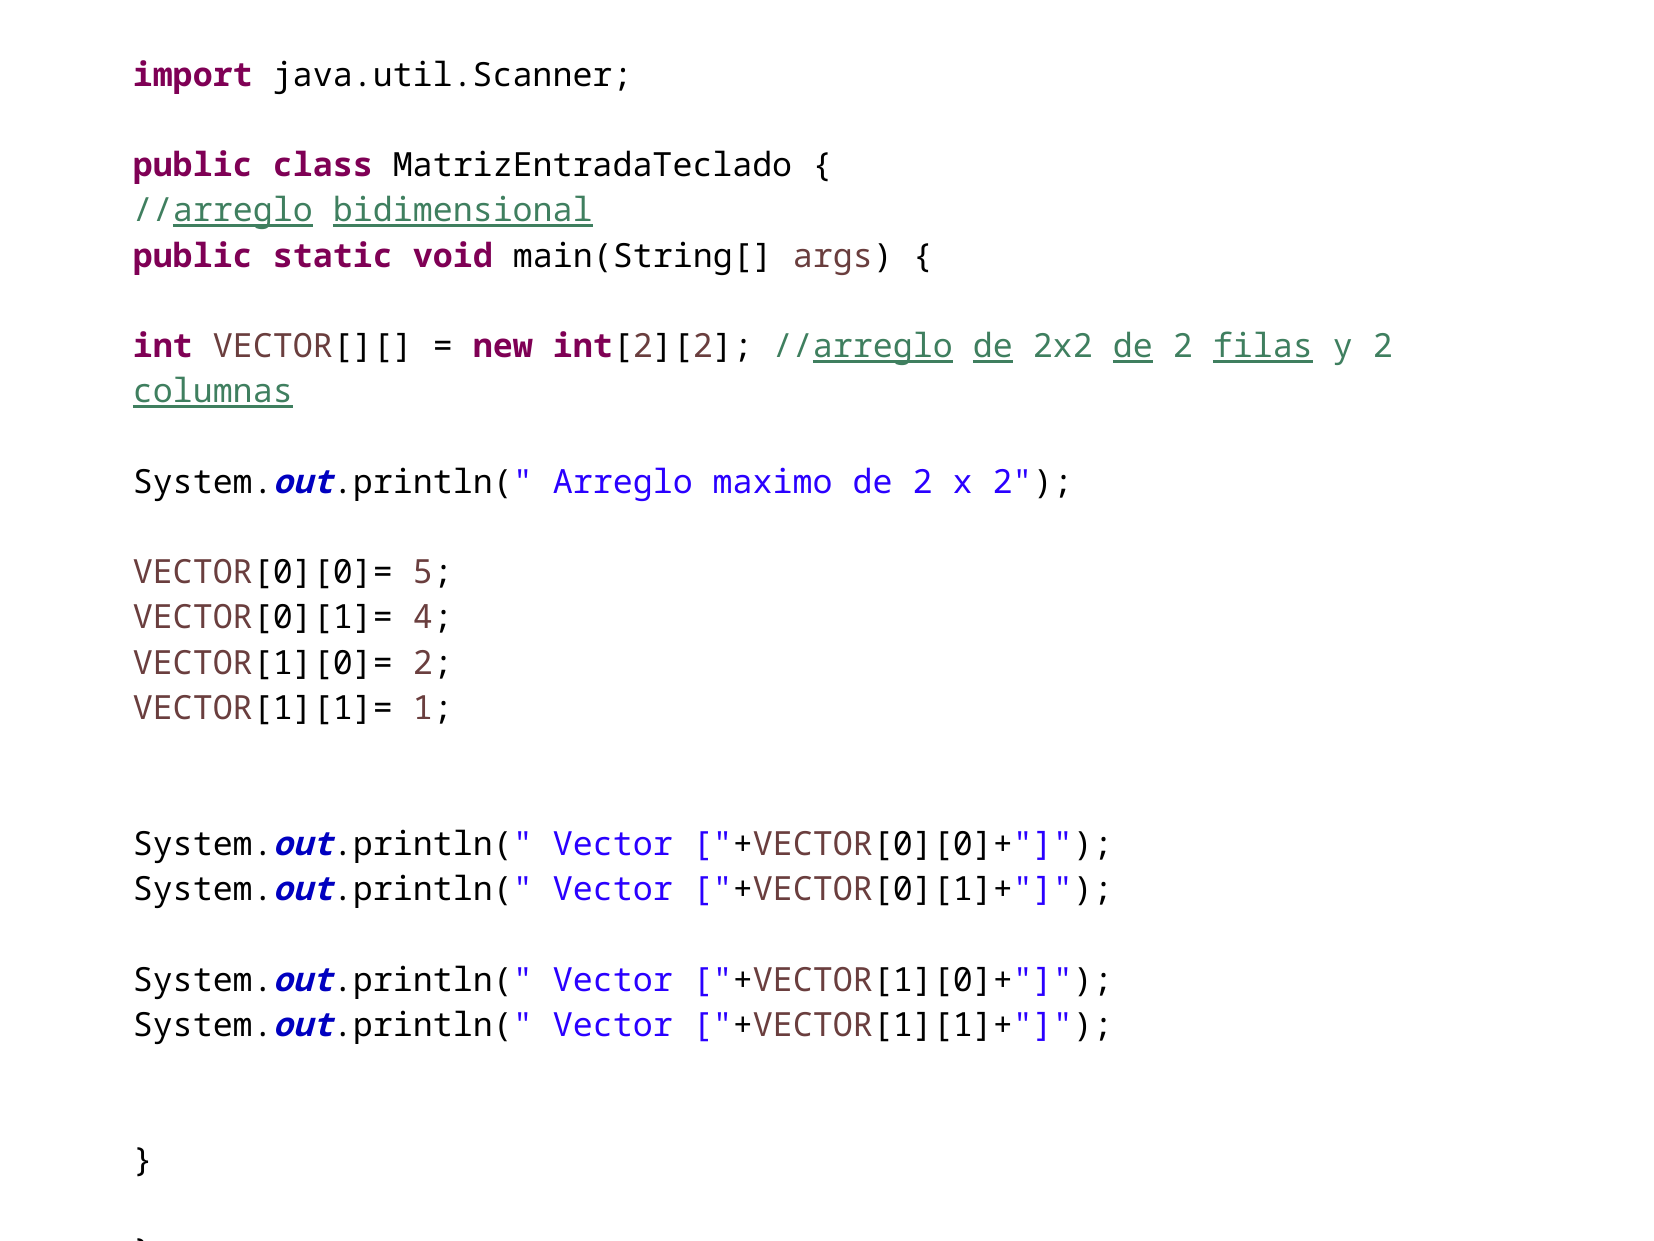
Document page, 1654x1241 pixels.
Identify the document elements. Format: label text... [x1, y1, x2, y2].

text_box import java.util.Scanner; public class MatrizEntradaTeclado { //arreglo bidimensional public static void main(String[] args) { int VECTOR[][] = new int[2][2]; //arreglo de 2x2 de 2 filas y 2 columnas System.out.println(" Arreglo maximo de 2 x 2"); VECTOR[0][0]= 5; VECTOR[0][1]= 4; VECTOR[1][0]= 2; VECTOR[1][1]= 1; System.out.println(" Vector ["+VECTOR[0][0]+"]"); System.out.println(" Vector ["+VECTOR[0][1]+"]"); System.out.println(" Vector ["+VECTOR[1][0]+"]"); System.out.println(" Vector ["+VECTOR[1][1]+"]"); } } [118, 43, 1536, 1192]
